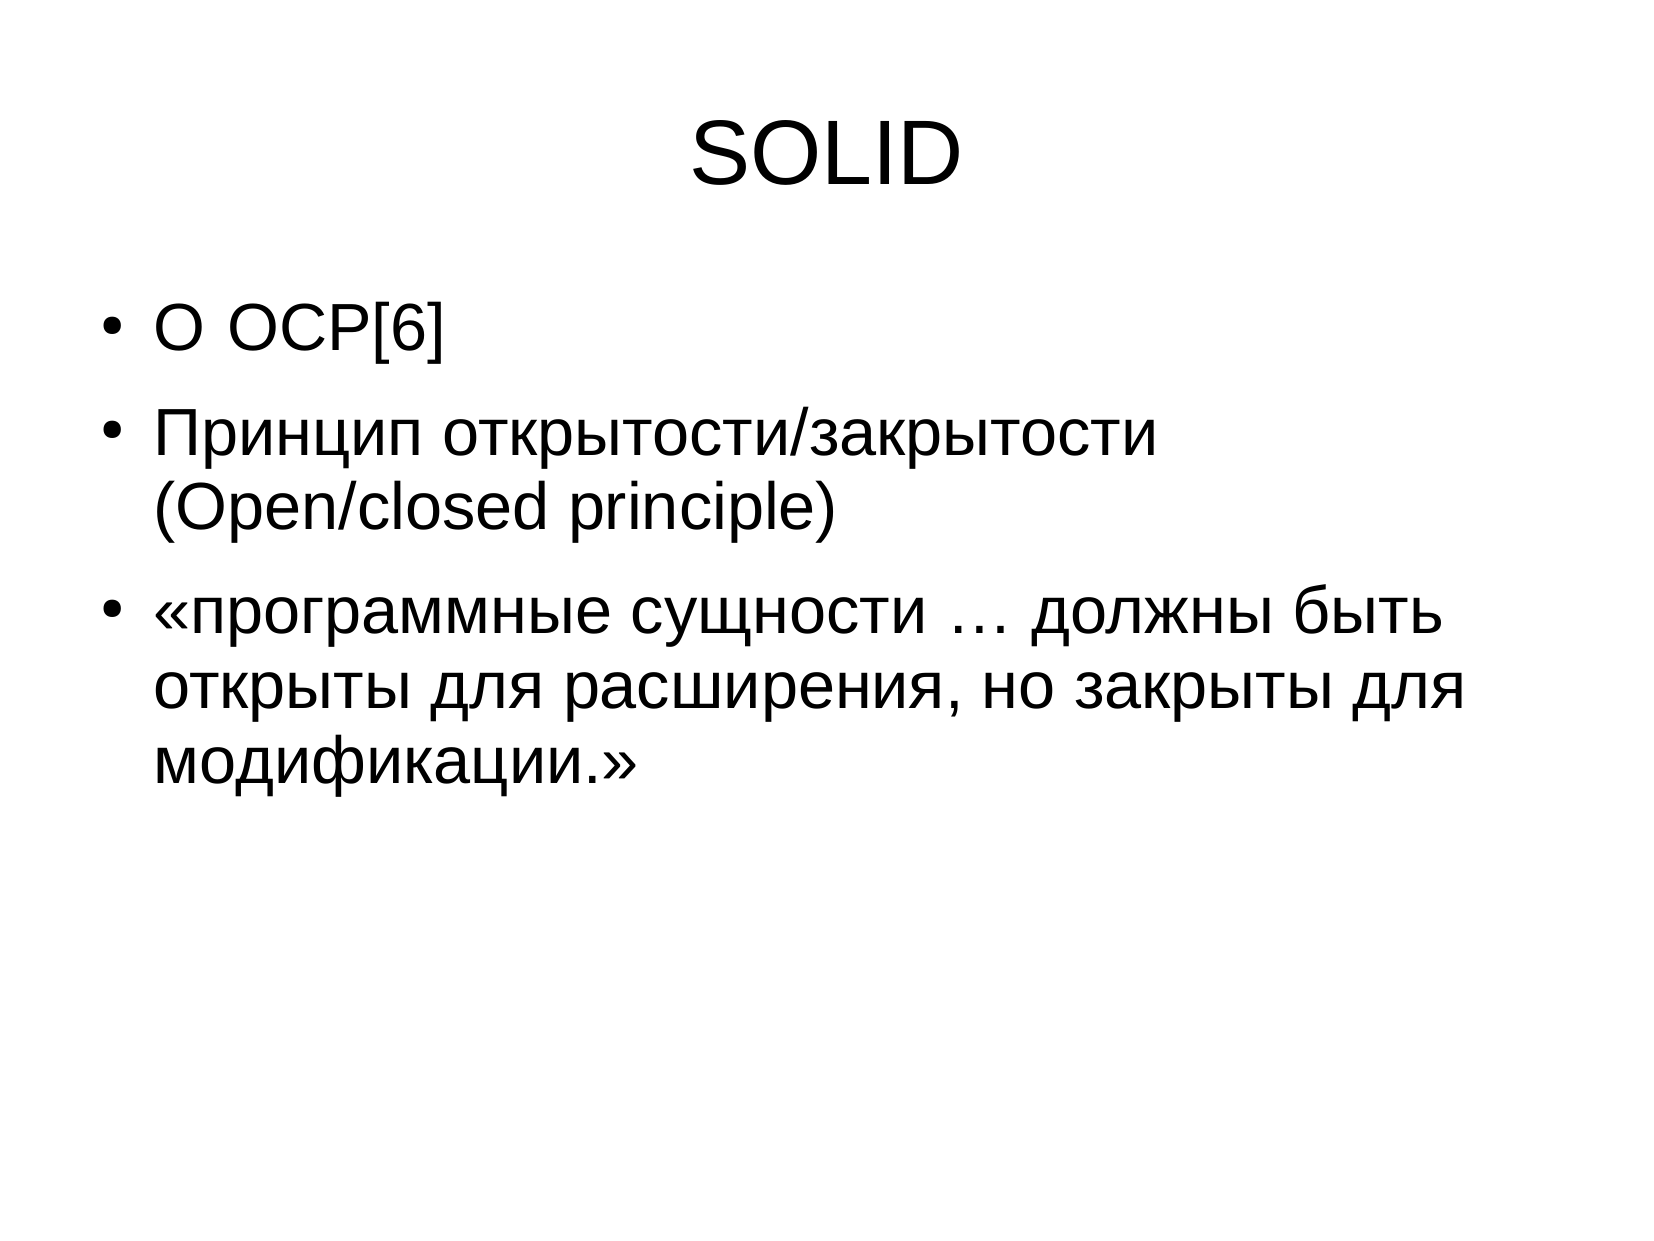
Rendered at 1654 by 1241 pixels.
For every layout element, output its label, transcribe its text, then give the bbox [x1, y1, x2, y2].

title SOLID [82, 49, 1571, 257]
list O OCP[6] Принцип открытости/закрытости (Open/closed principle) «программные сущности … должны быть открыты для расширения, но закрыты для модификации.» [82, 290, 1571, 1010]
